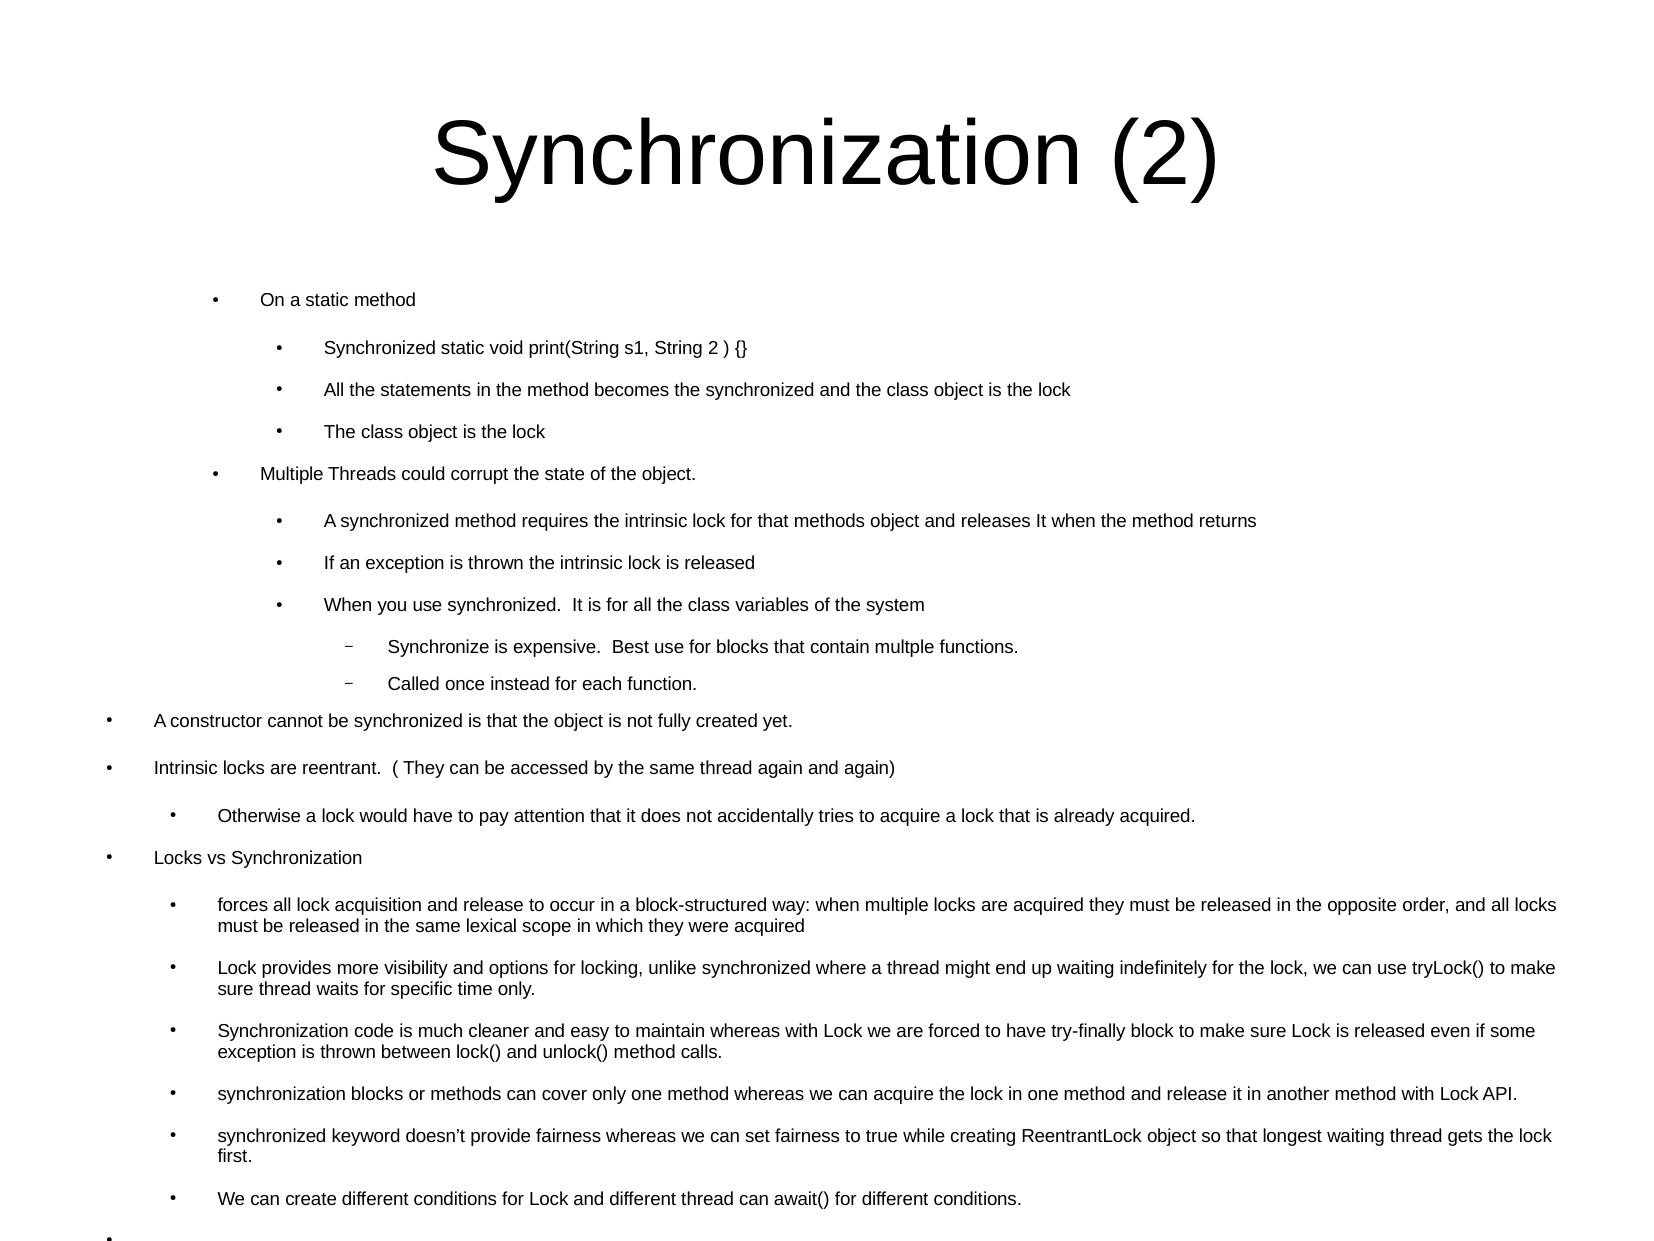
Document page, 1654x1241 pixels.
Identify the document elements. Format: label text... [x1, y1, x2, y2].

title Synchronization (2) [82, 49, 1571, 257]
list On a static method Synchronized static void print(String s1, String 2 ) {} All the statements in the method becomes the synchronized and the class object is the lock The class object is the lock Multiple Threads could corrupt the state of the object. A synchronized method requires the intrinsic lock for that methods object and releases It when the method returns If an exception is thrown the intrinsic lock is released When you use synchronized. It is for all the class variables of the system Synchronize is expensive. Best use for blocks that contain multple functions. Called once instead for each function. A constructor cannot be synchronized is that the object is not fully created yet. Intrinsic locks are reentrant. ( They can be accessed by the same thread again and again) Otherwise a lock would have to pay attention that it does not accidentally tries to acquire a lock that is already acquired. Locks vs Synchronization forces all lock acquisition and release to occur in a block-structured way: when multiple locks are acquired they must be released in the opposite order, and all locks must be released in the same lexical scope in which they were acquired Lock provides more visibility and options for locking, unlike synchronized where a thread might end up waiting indefinitely for the lock, we can use tryLock() to make sure thread waits for specific time only. Synchronization code is much cleaner and easy to maintain whereas with Lock we are forced to have try-finally block to make sure Lock is released even if some exception is thrown between lock() and unlock() method calls. synchronization blocks or methods can cover only one method whereas we can acquire the lock in one method and release it in another method with Lock API. synchronized keyword doesn’t provide fairness whereas we can set fairness to true while creating ReentrantLock object so that longest waiting thread gets the lock first. We can create different conditions for Lock and different thread can await() for different conditions. [90, 290, 1579, 1216]
